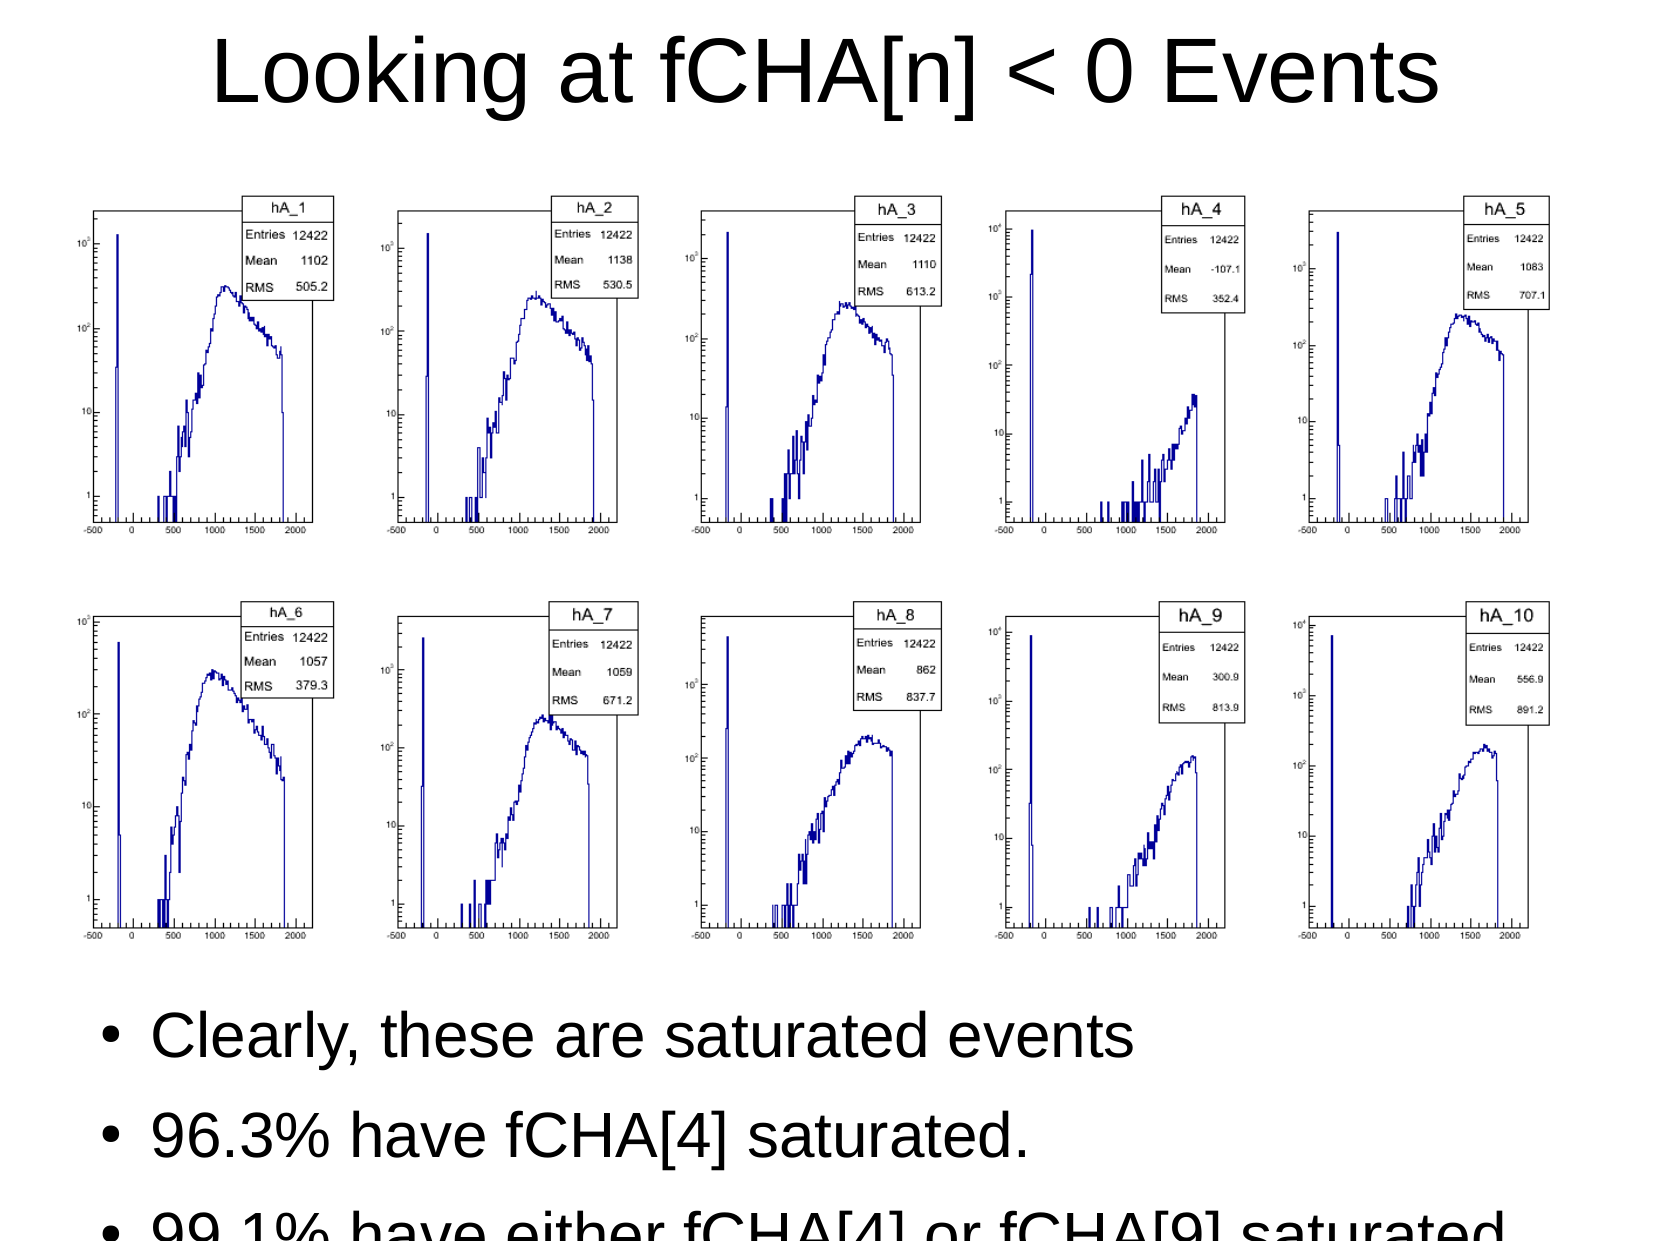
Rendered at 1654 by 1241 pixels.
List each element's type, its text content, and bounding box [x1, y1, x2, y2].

picture [52, 164, 1571, 976]
title Looking at fCHA[n] < 0 Events [82, 0, 1571, 164]
list Clearly, these are saturated events 96.3% have fCHA[4] saturated. 99.1% have either fCHA[4] or fCHA[9] saturated. [82, 976, 1538, 1241]
